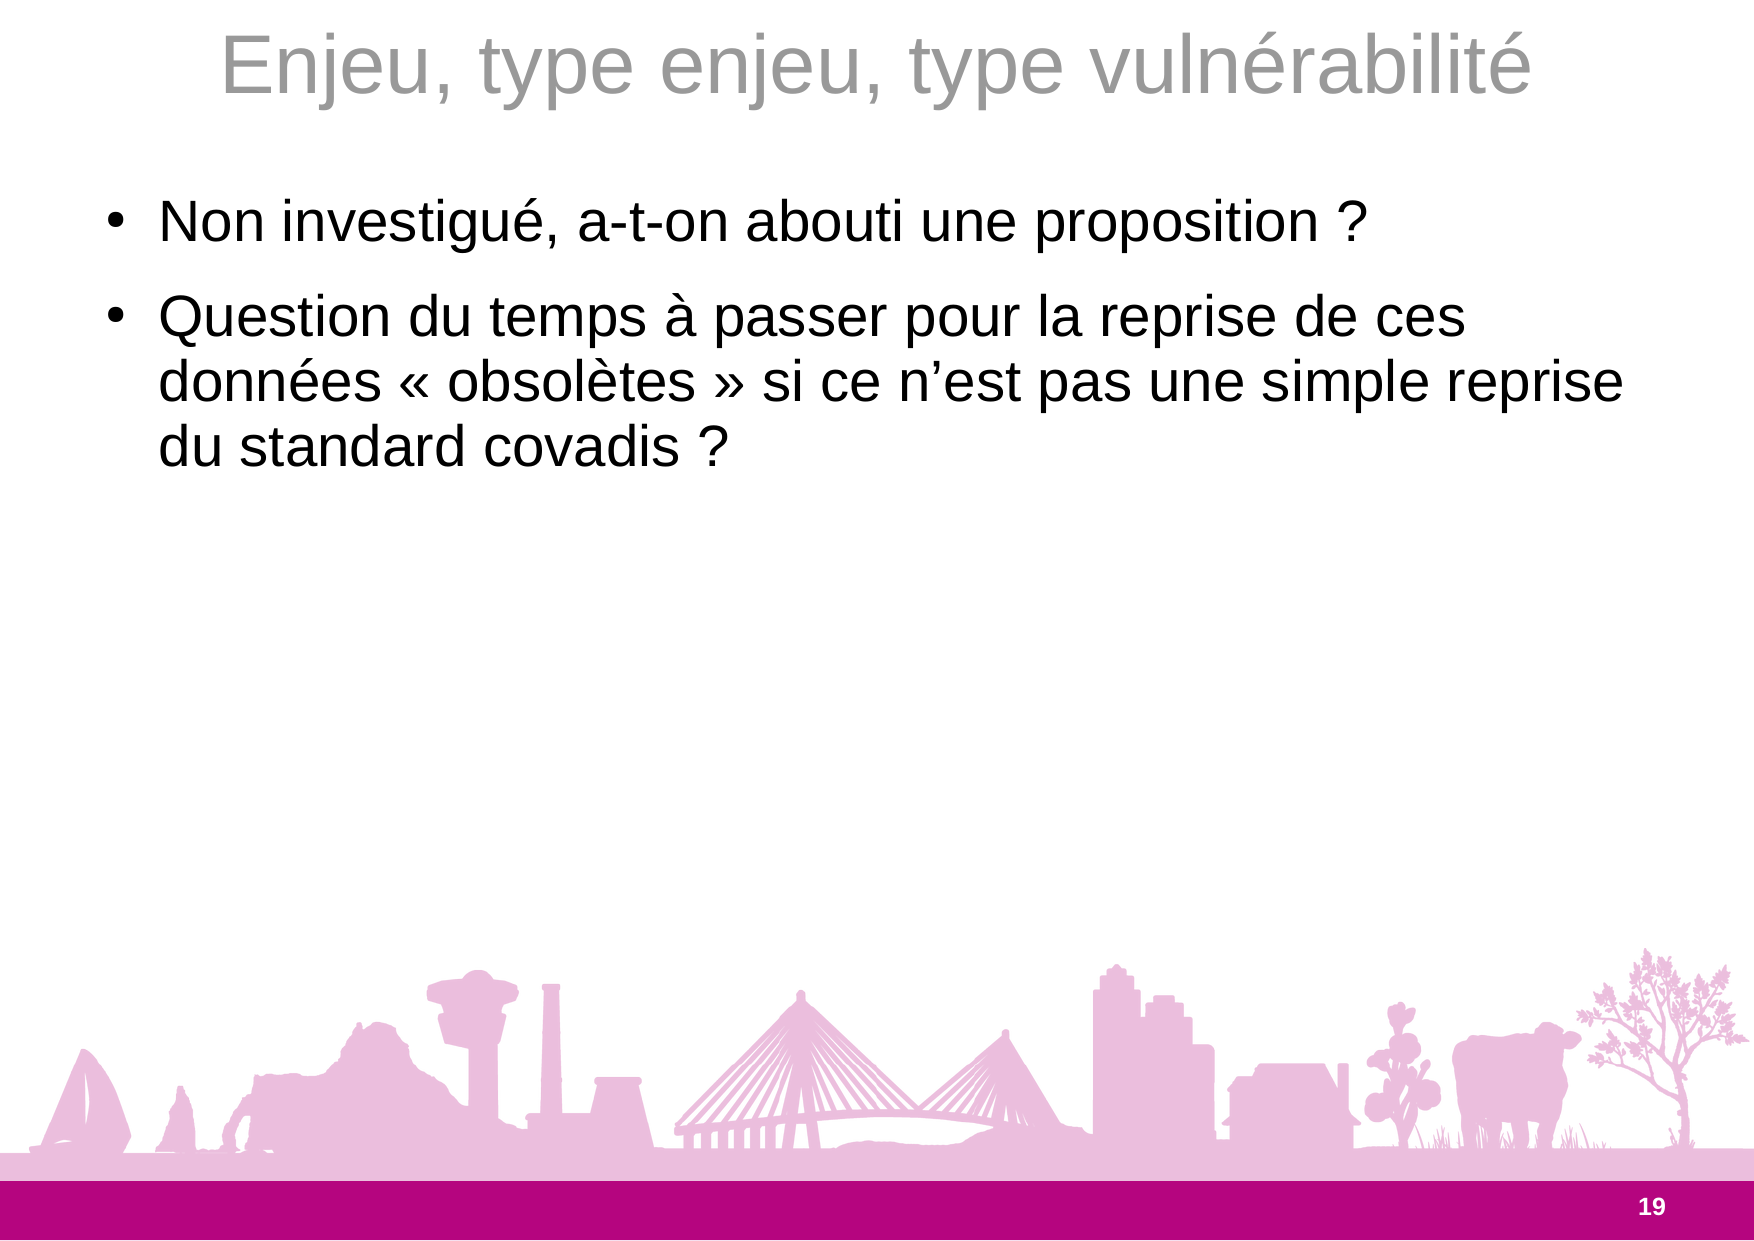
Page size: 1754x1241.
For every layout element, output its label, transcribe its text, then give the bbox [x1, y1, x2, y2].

list Non investigué, a-t-on abouti une proposition ? Question du temps à passer pour la reprise de ces données « obsolètes » si ce n’est pas une simple reprise du standard covadis ? [87, 188, 1667, 1010]
title Enjeu, type enjeu, type vulnérabilité [87, 0, 1667, 130]
